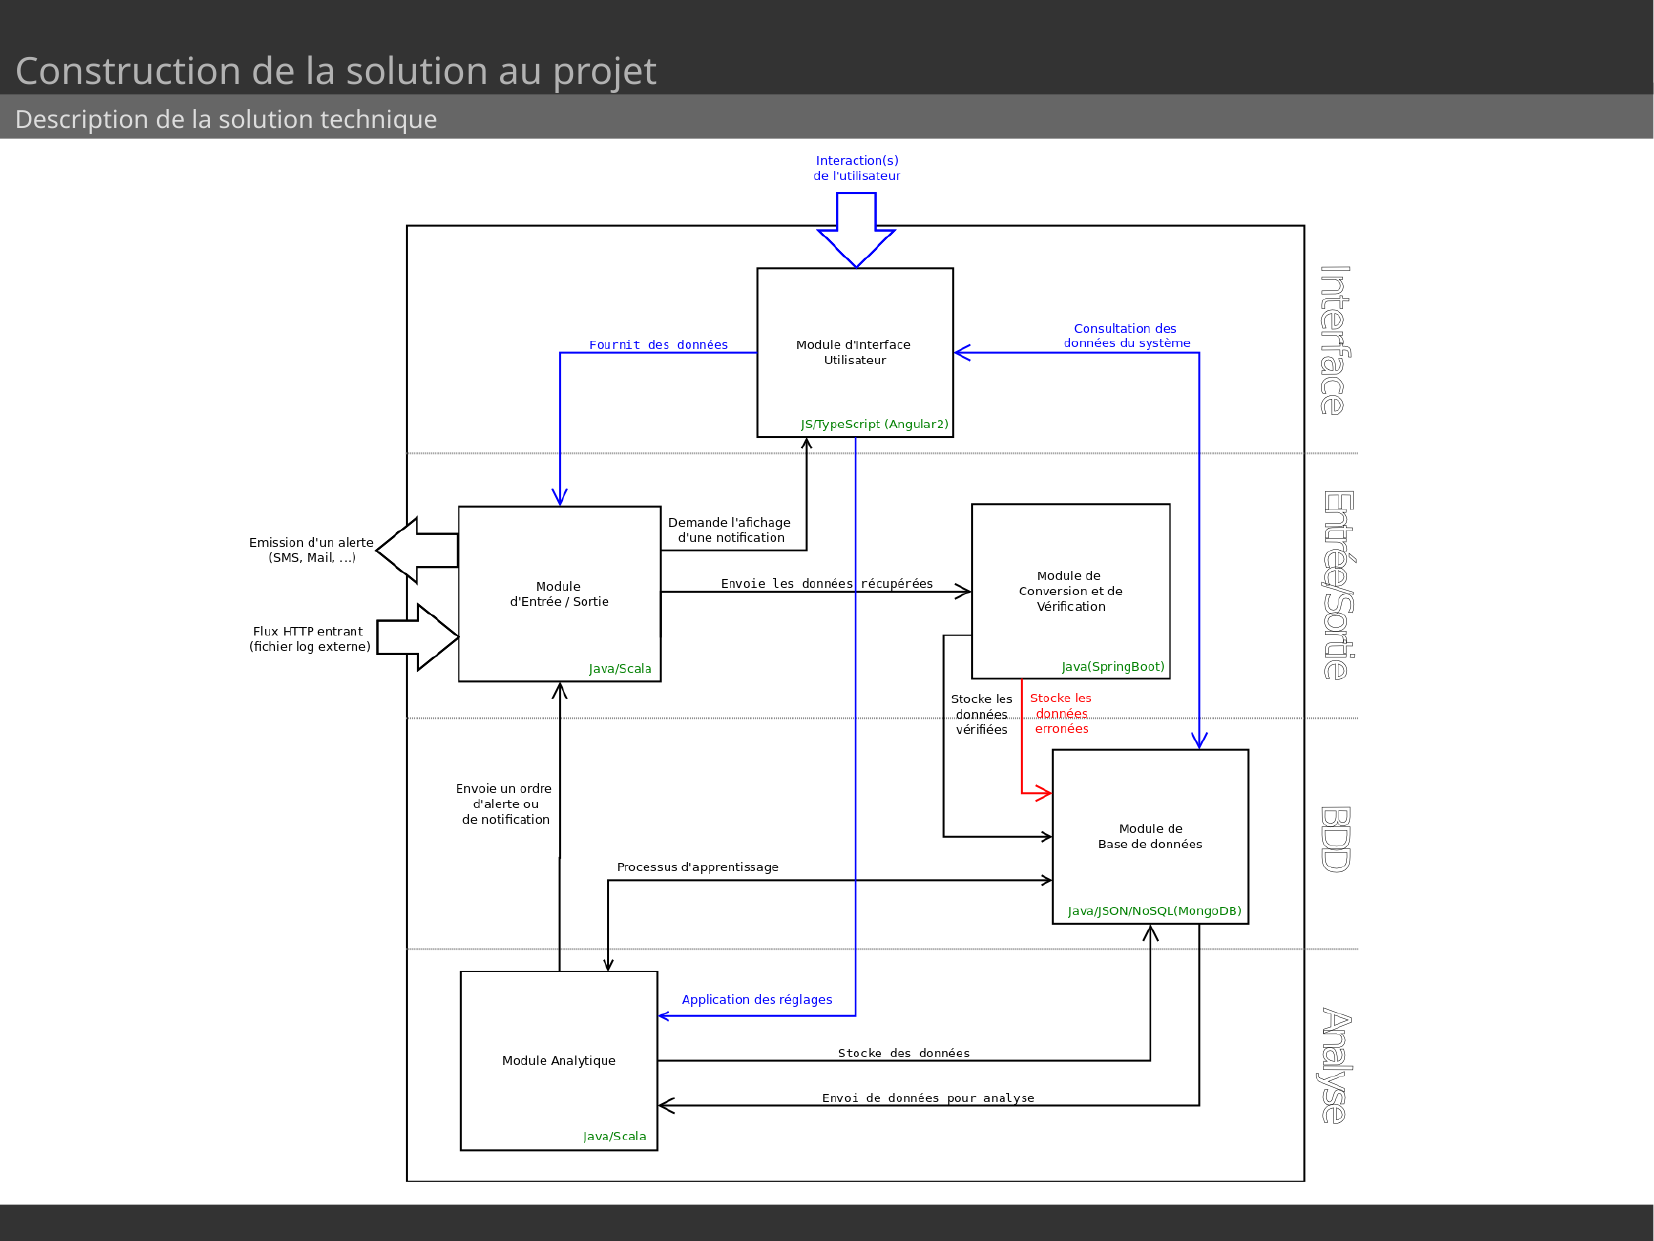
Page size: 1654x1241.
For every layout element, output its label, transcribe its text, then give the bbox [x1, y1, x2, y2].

text_box Description de la solution technique [0, 94, 1654, 139]
text_box [0, 1204, 1654, 1241]
picture [249, 153, 1359, 1182]
text_box Construction de la solution au projet [0, 36, 733, 94]
text_box [0, 0, 1654, 94]
